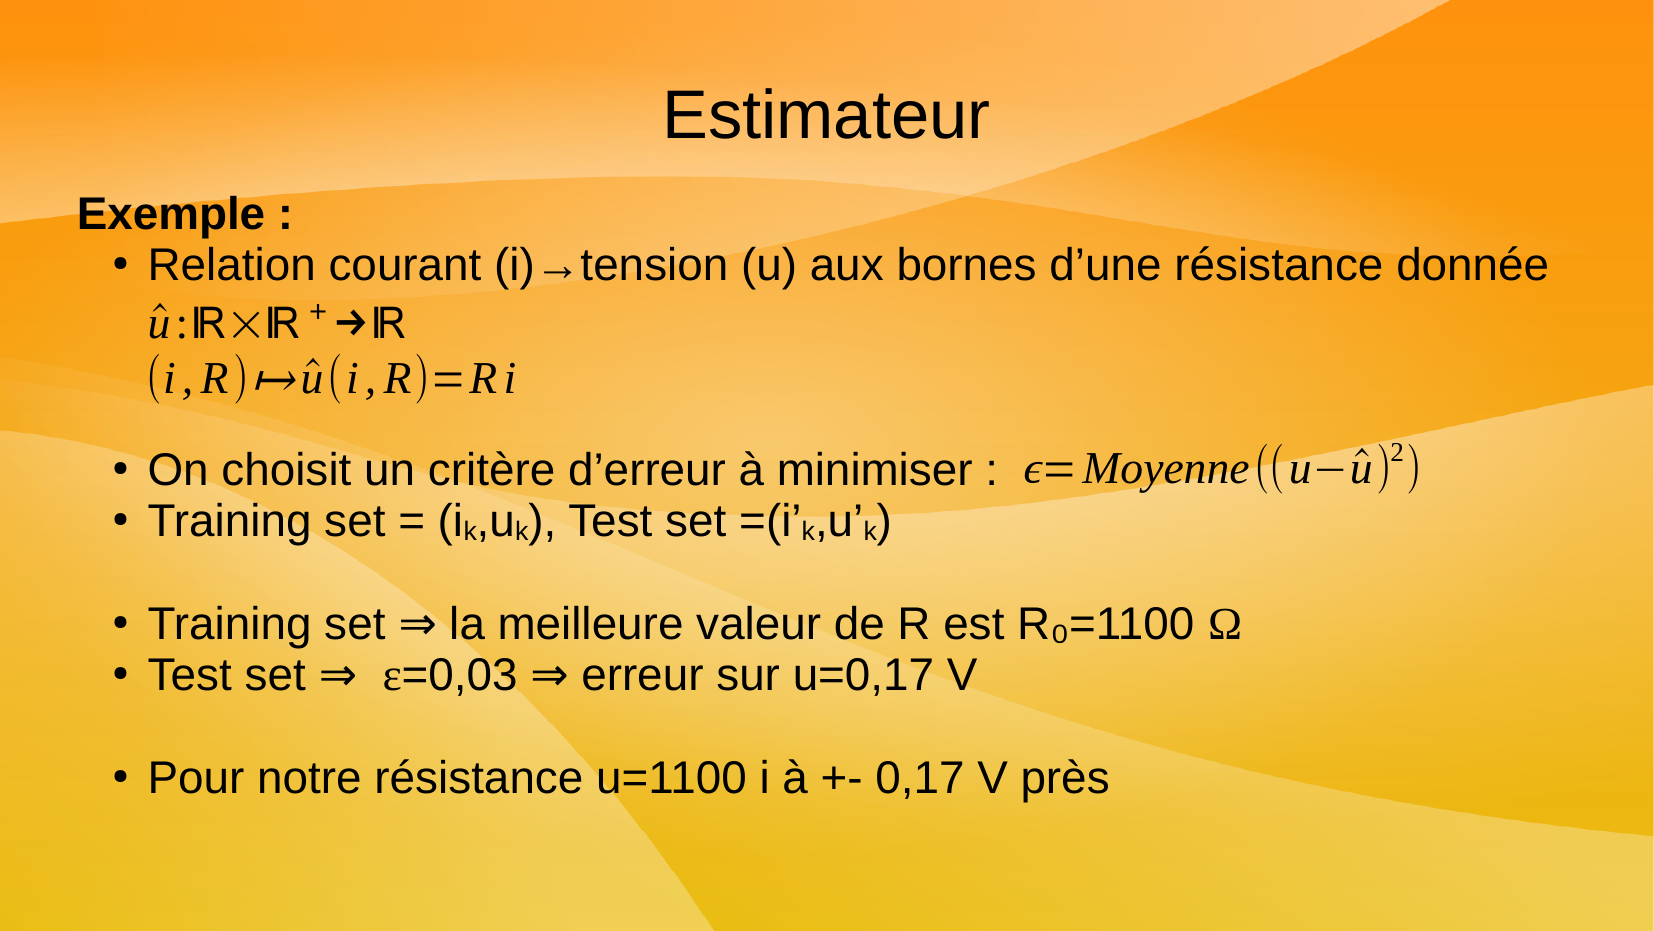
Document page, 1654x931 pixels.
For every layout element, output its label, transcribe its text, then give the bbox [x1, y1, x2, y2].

chart [1018, 436, 1422, 497]
subtitle Exemple : Relation courant (i)→tension (u) aux bornes d’une résistance donnée On choisit un critère d’erreur à minimiser : Training set = (ik,uk), Test set =(i’k,u’k) Training set ⇒ la meilleure valeur de R est R₀=1100 Ω Test set ⇒ ε=0,03 ⇒ erreur sur u=0,17 V Pour notre résistance u=1100 i à +- 0,17 V près [76, 187, 1565, 867]
chart [145, 297, 518, 406]
picture [0, 0, 1654, 931]
title Estimateur [82, 37, 1571, 193]
